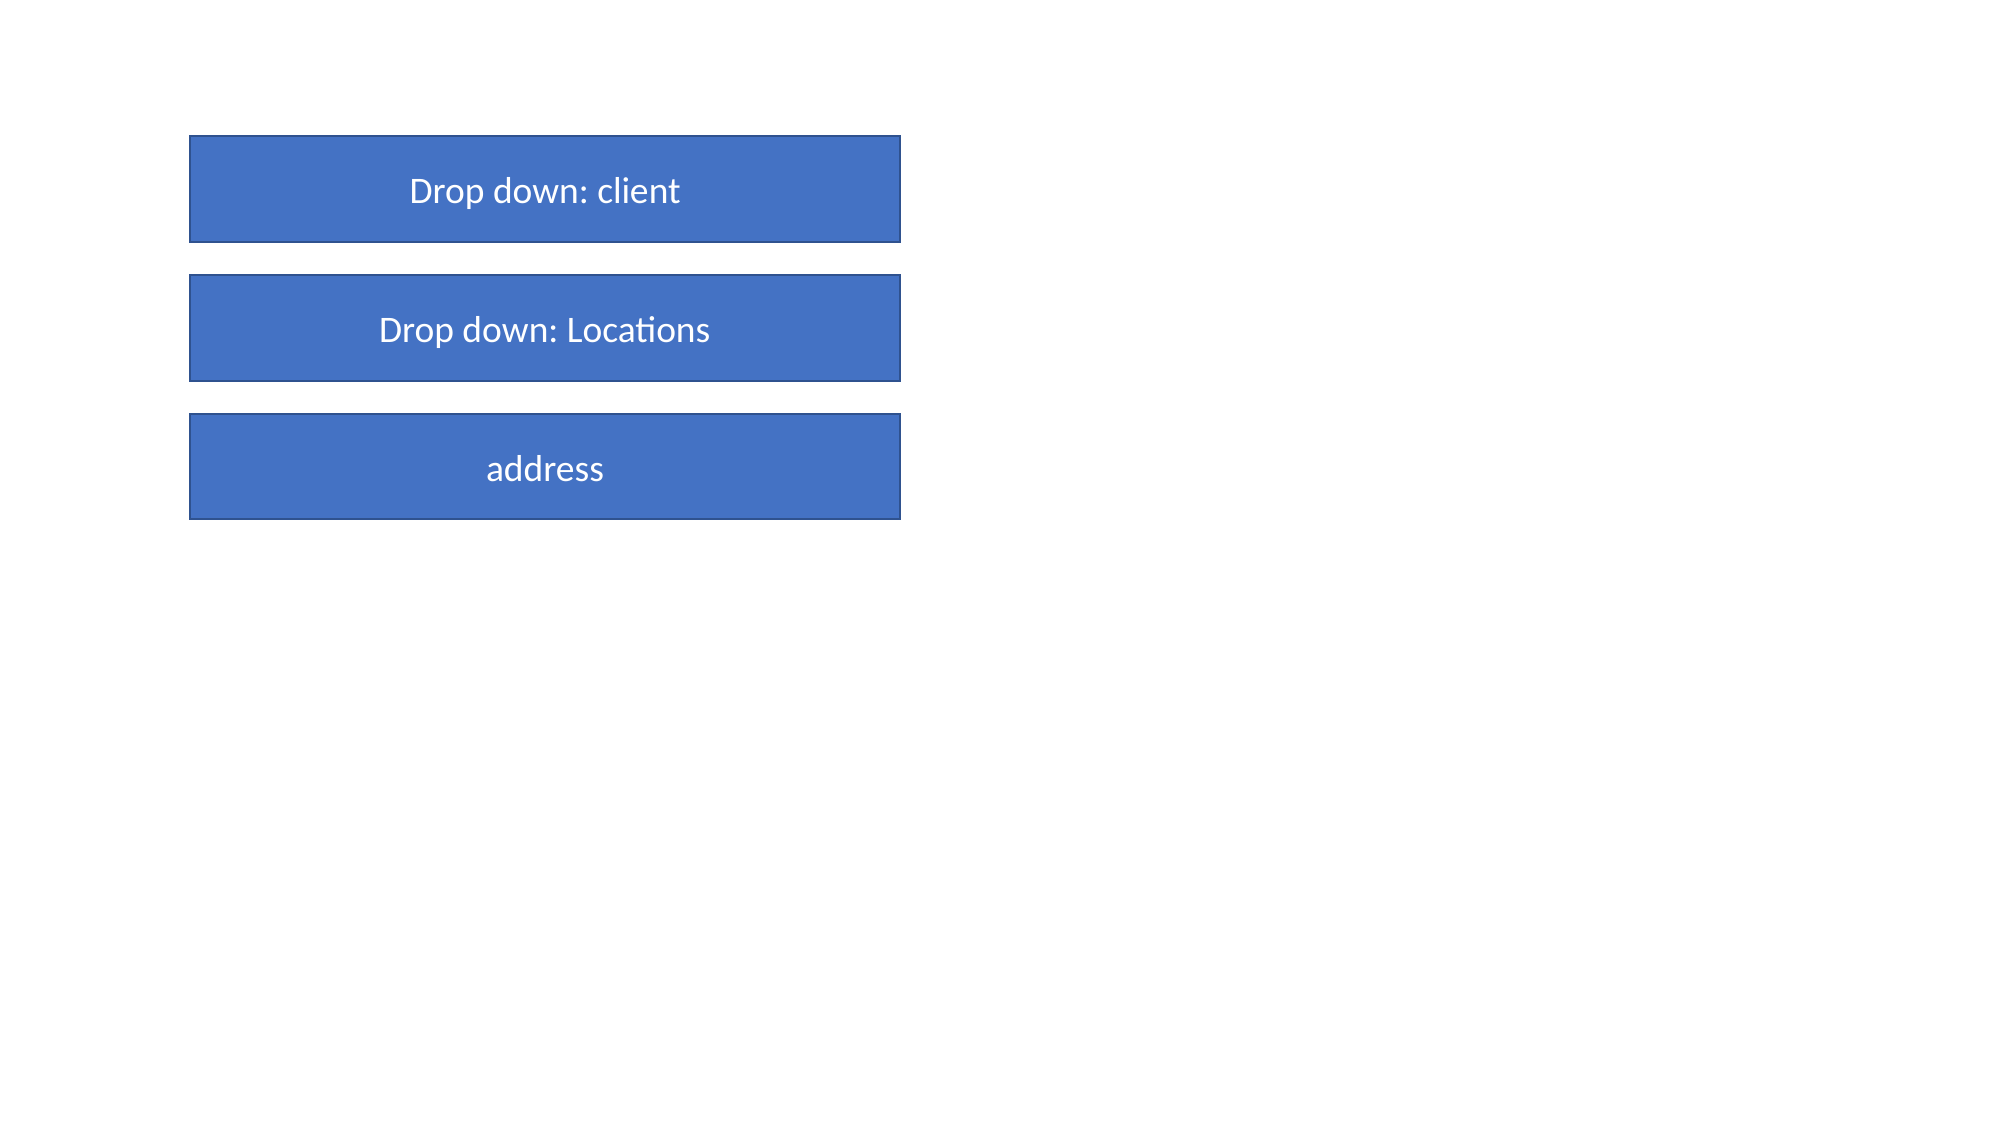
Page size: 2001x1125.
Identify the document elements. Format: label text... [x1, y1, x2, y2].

text_box Drop down: client [190, 136, 900, 242]
text_box address [190, 414, 900, 519]
text_box Drop down: Locations [190, 275, 900, 381]
